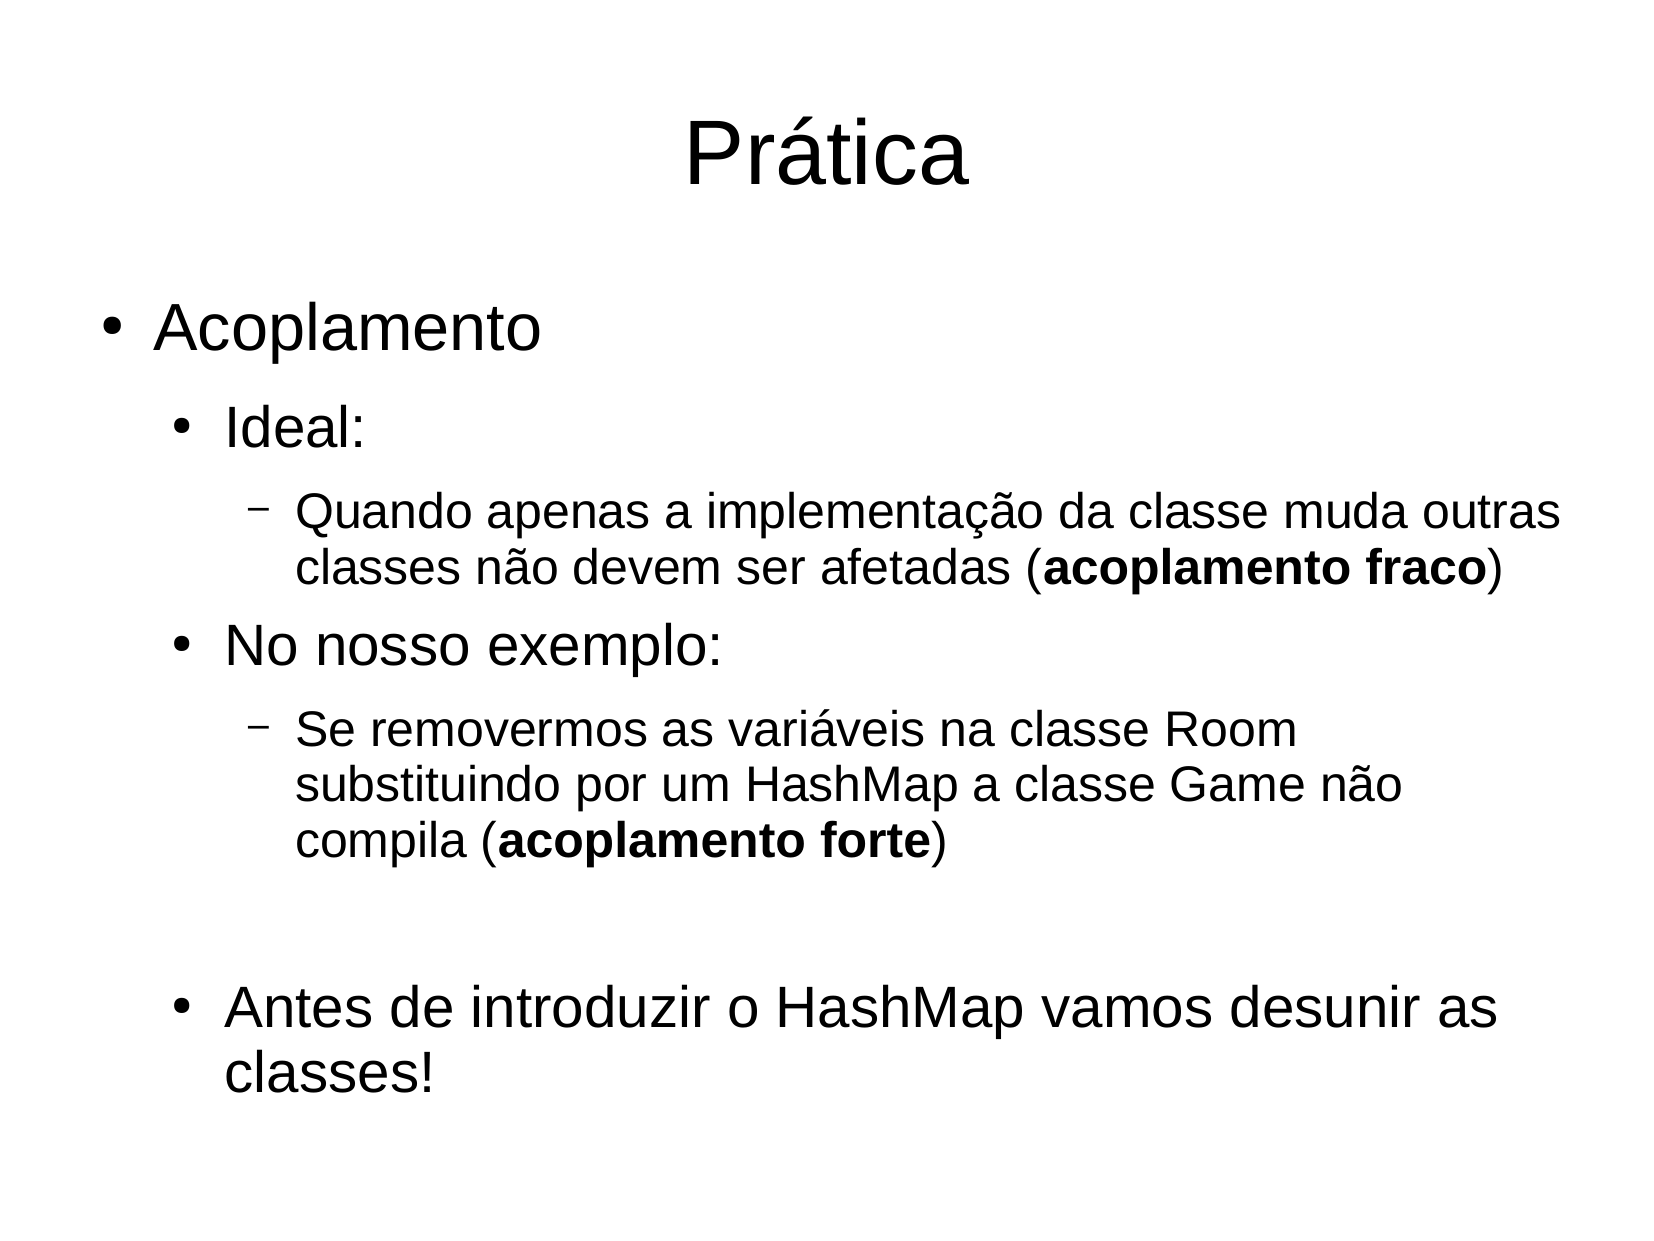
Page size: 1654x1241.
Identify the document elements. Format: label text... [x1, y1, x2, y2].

list Acoplamento Ideal: Quando apenas a implementação da classe muda outras classes não devem ser afetadas (acoplamento fraco) No nosso exemplo: Se removermos as variáveis na classe Room substituindo por um HashMap a classe Game não compila (acoplamento forte) Antes de introduzir o HashMap vamos desunir as classes! [82, 290, 1571, 1109]
title Prática [82, 49, 1571, 257]
